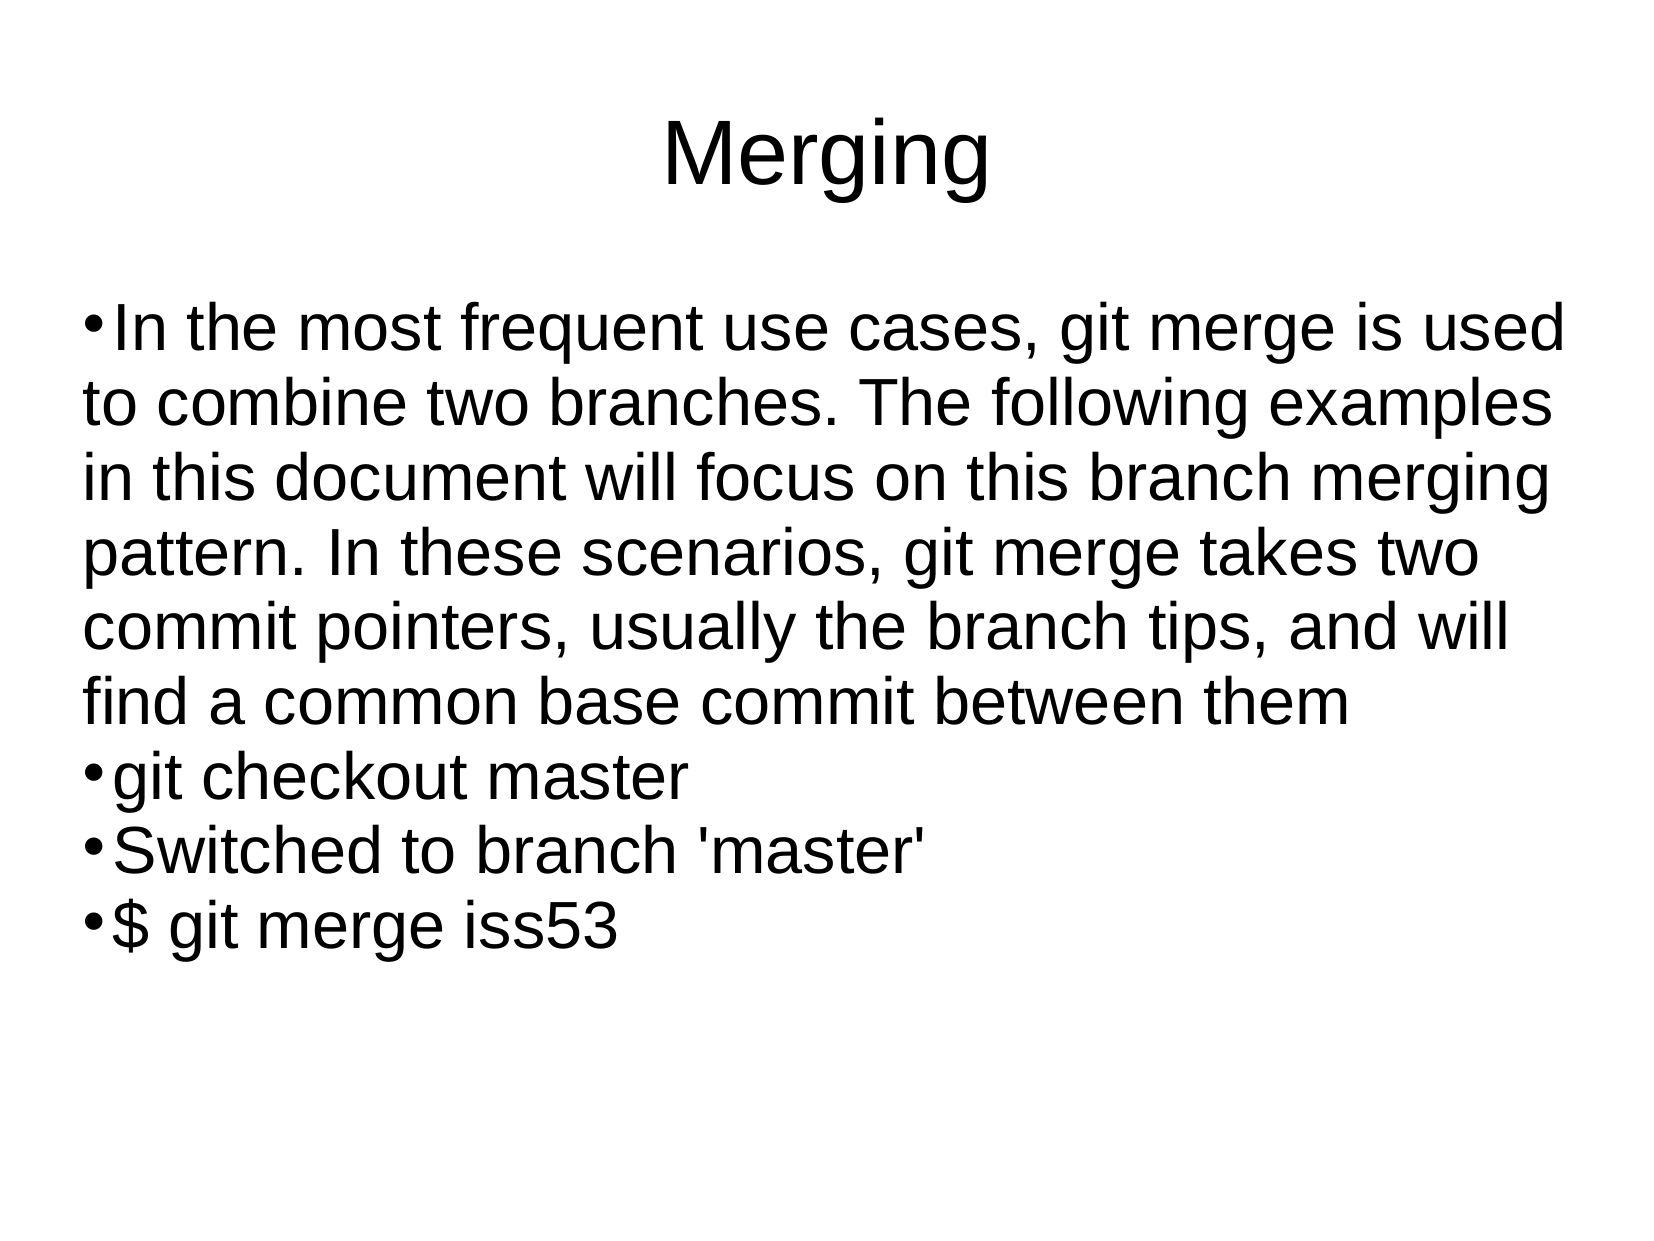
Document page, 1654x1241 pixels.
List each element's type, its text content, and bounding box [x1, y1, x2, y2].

text_box In the most frequent use cases, git merge is used to combine two branches. The following examples in this document will focus on this branch merging pattern. In these scenarios, git merge takes two commit pointers, usually the branch tips, and will find a common base commit between them git checkout master Switched to branch 'master' $ git merge iss53 [82, 290, 1571, 1010]
text_box Merging [82, 49, 1571, 257]
